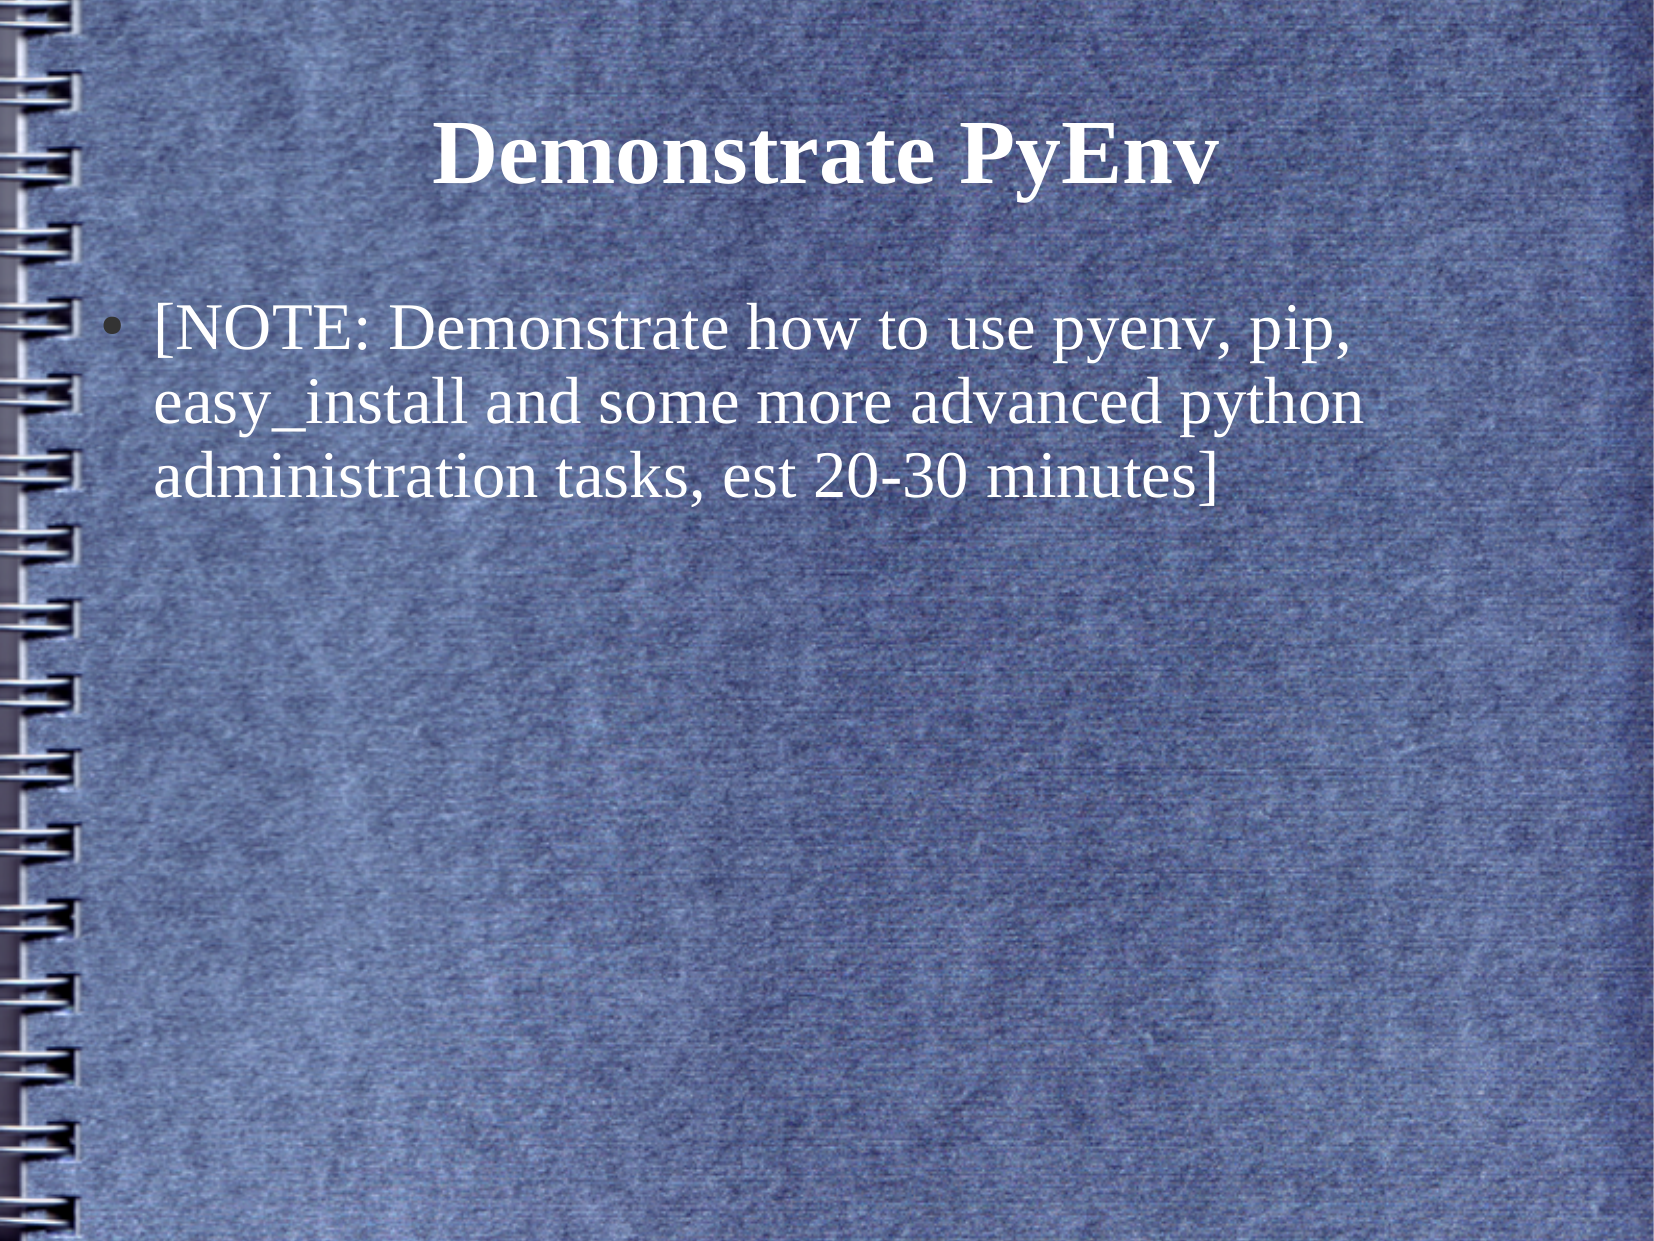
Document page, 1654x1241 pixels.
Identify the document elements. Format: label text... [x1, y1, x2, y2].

list [NOTE: Demonstrate how to use pyenv, pip, easy_install and some more advanced python administration tasks, est 20-30 minutes] [82, 290, 1571, 1109]
picture [0, 0, 1654, 1241]
title Demonstrate PyEnv [82, 49, 1571, 257]
